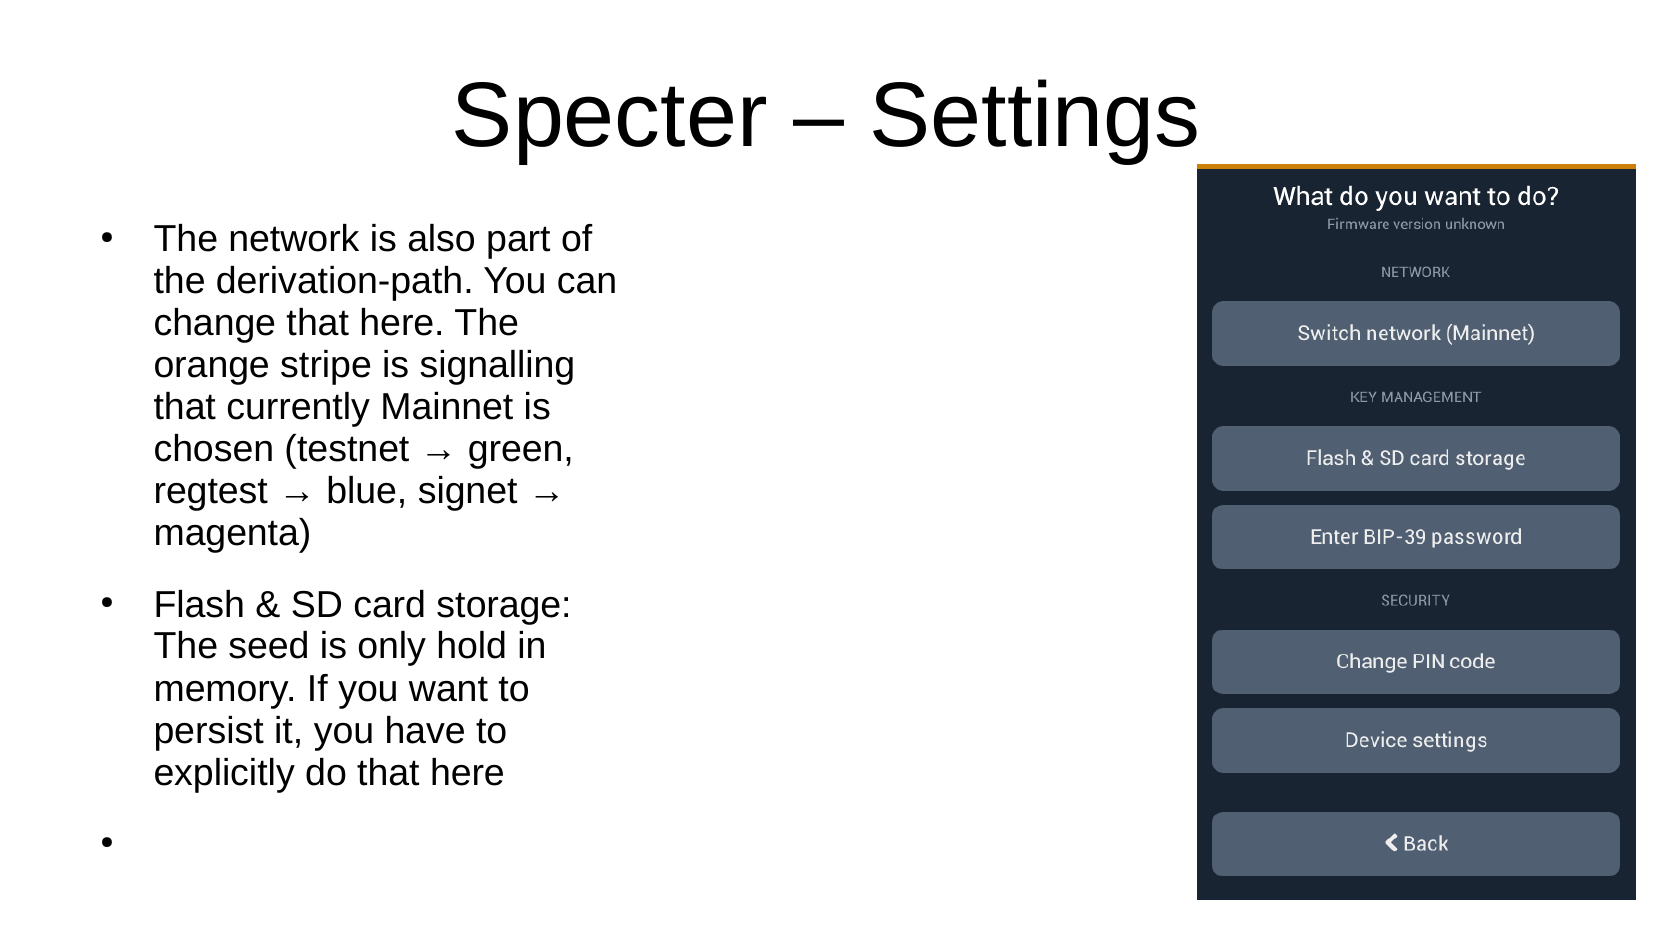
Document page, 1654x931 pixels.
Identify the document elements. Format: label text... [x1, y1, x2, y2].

list The network is also part of the derivation-path. You can change that here. The orange stripe is signalling that currently Mainnet is chosen (testnet → green, regtest → blue, signet → magenta) Flash & SD card storage: The seed is only hold in memory. If you want to persist it, you have to explicitly do that here [82, 217, 646, 841]
picture [1197, 164, 1636, 901]
title Specter – Settings [82, 37, 1571, 193]
